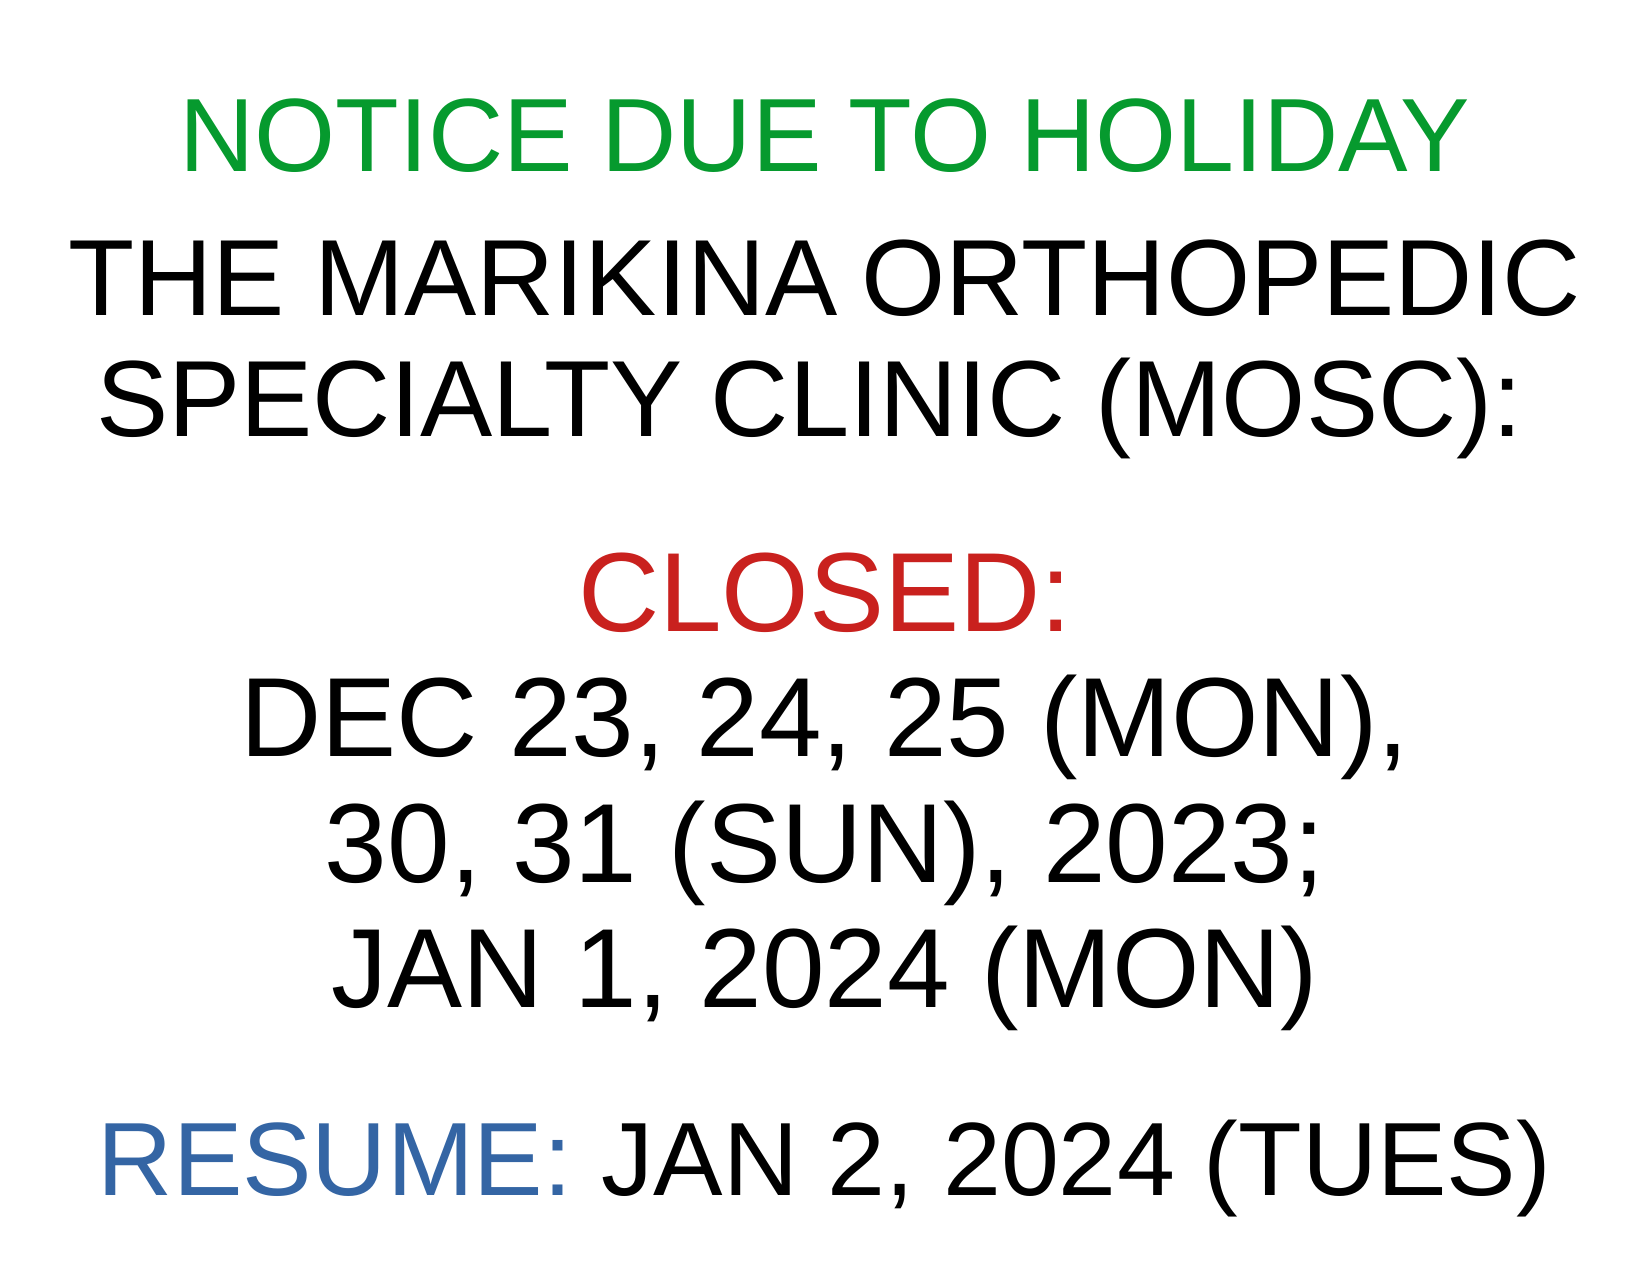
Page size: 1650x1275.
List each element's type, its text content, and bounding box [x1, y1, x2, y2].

text_box THE MARIKINA ORTHOPEDIC SPECIALTY CLINIC (MOSC): CLOSED: DEC 23, 24, 25 (MON), 30, 31 (SUN), 2023; JAN 1, 2024 (MON) RESUME: JAN 2, 2024 (TUES) [59, 212, 1591, 1223]
title NOTICE DUE TO HOLIDAY [29, 0, 1621, 276]
